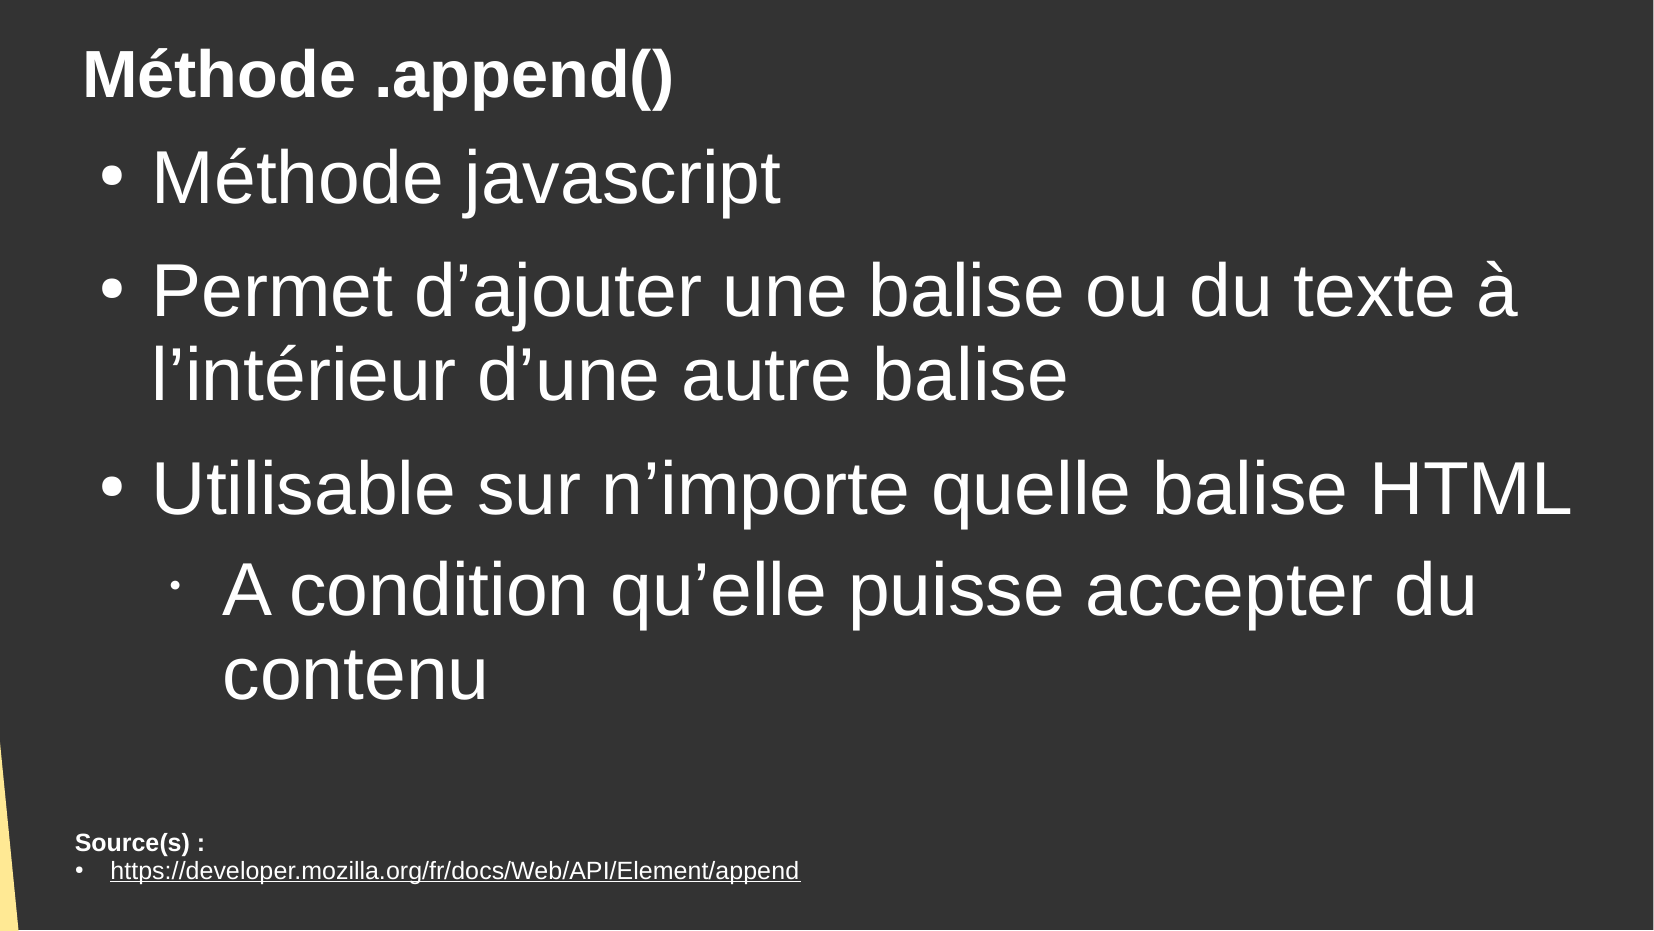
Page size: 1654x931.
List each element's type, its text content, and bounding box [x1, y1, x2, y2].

list Méthode javascript Permet d’ajouter une balise ou du texte à l’intérieur d’une autre balise Utilisable sur n’importe quelle balise HTML A condition qu’elle puisse accepter du contenu [80, 135, 1619, 721]
text_box [0, 742, 19, 931]
text_box Source(s) : https://developer.mozilla.org/fr/docs/Web/API/Element/append [60, 821, 1546, 931]
title Méthode .append() [82, 37, 1571, 112]
